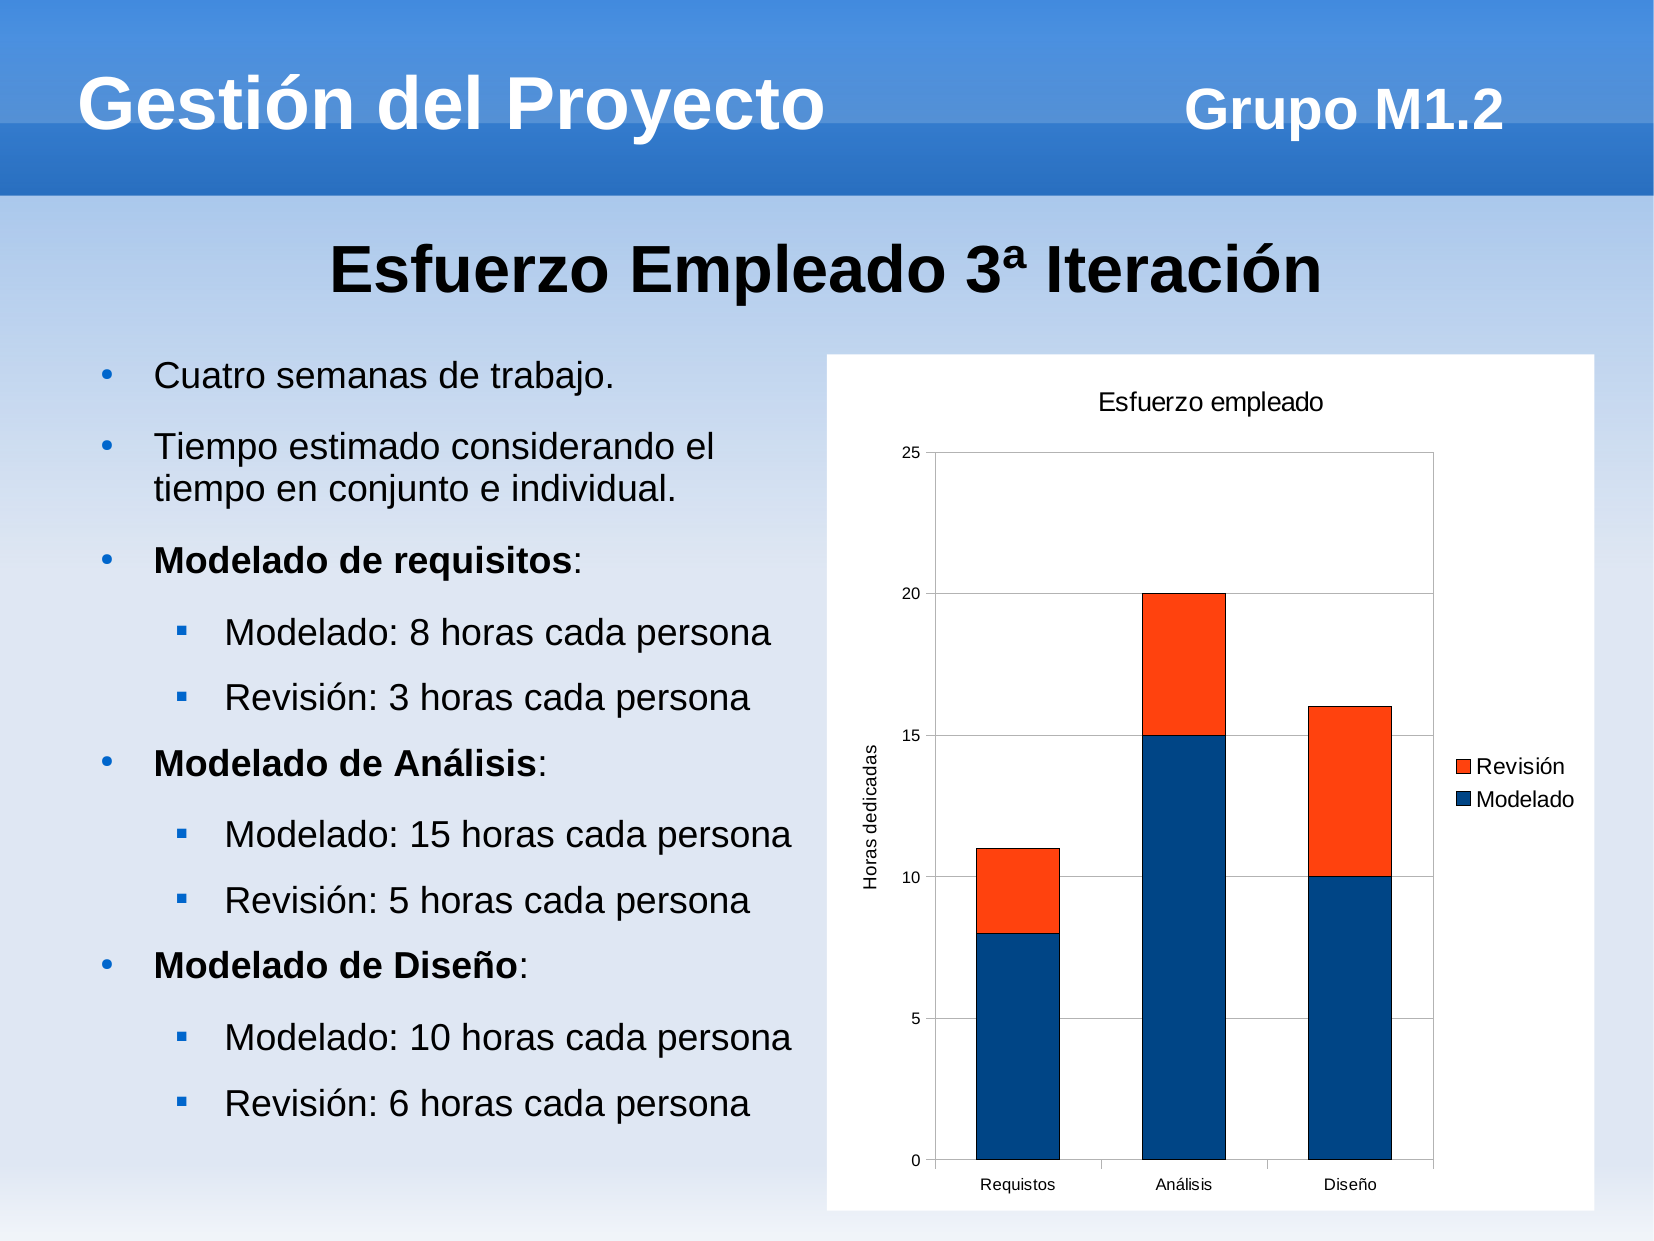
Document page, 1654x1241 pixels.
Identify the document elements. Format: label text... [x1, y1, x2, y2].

list Cuatro semanas de trabajo. Tiempo estimado considerando el tiempo en conjunto e individual. Modelado de requisitos: Modelado: 8 horas cada persona Revisión: 3 horas cada persona Modelado de Análisis: Modelado: 15 horas cada persona Revisión: 5 horas cada persona Modelado de Diseño: Modelado: 10 horas cada persona Revisión: 6 horas cada persona [82, 354, 809, 1204]
picture [0, 0, 1654, 1241]
title Gestión del Proyecto Grupo M1.2 [77, 0, 1566, 208]
text_box Esfuerzo Empleado 3ª Iteración [59, 224, 1595, 315]
chart [826, 354, 1595, 1211]
